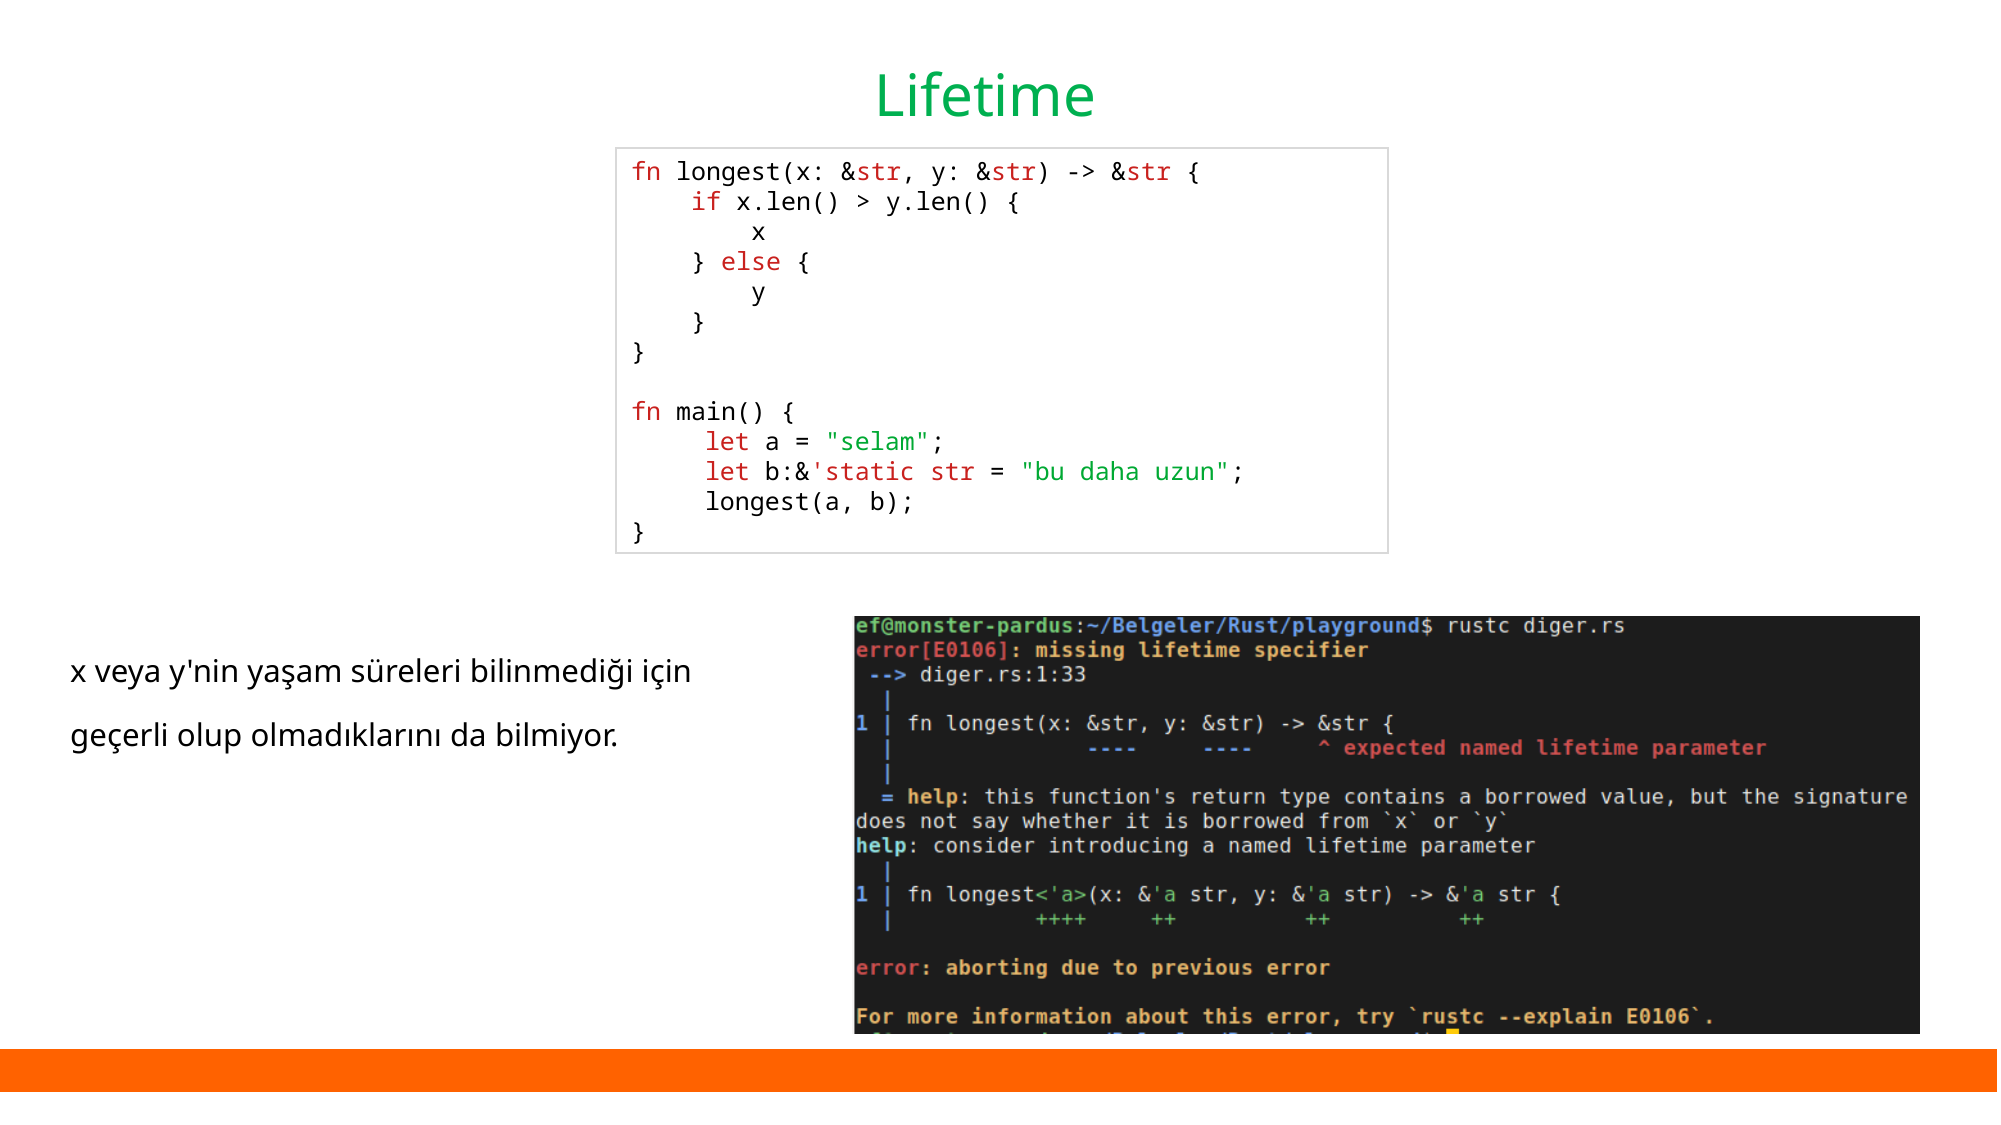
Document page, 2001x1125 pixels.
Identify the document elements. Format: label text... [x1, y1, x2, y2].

text_box fn longest(x: &str, y: &str) -> &str { if x.len() > y.len() { x } else { y } } fn main() { let a = "selam"; let b:&'static str = "bu daha uzun"; longest(a, b); } [616, 148, 1388, 553]
text_box [0, 1049, 1997, 1092]
text_box x veya y'nin yaşam süreleri bilinmediği için geçerli olup olmadıklarını da bilmiyor. [55, 620, 680, 741]
list Lifetime [406, 59, 1565, 149]
picture [852, 616, 1920, 1034]
